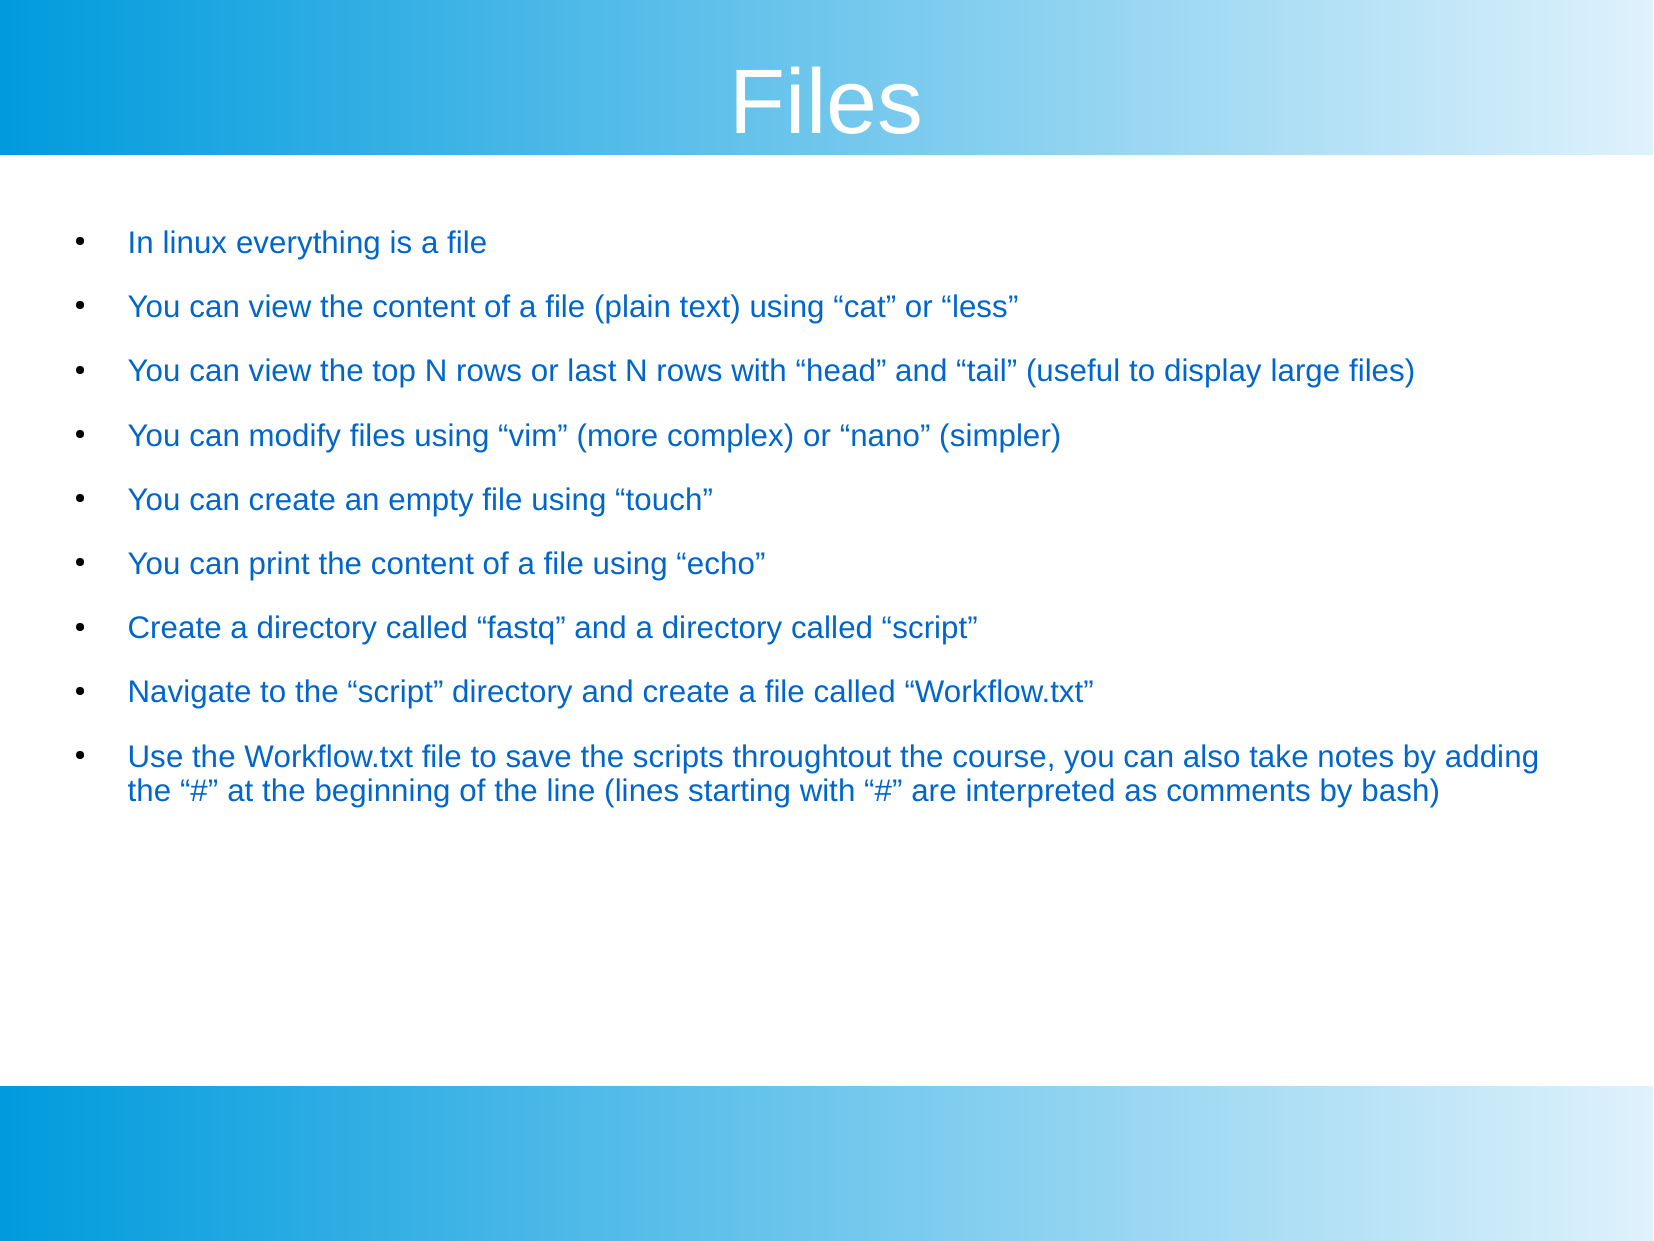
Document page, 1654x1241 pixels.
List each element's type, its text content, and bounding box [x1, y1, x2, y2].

list In linux everything is a file You can view the content of a file (plain text) using “cat” or “less” You can view the top N rows or last N rows with “head” and “tail” (useful to display large files) You can modify files using “vim” (more complex) or “nano” (simpler) You can create an empty file using “touch” You can print the content of a file using “echo” Create a directory called “fastq” and a directory called “script” Navigate to the “script” directory and create a file called “Workflow.txt” Use the Workflow.txt file to save the scripts throughtout the course, you can also take notes by adding the “#” at the beginning of the line (lines starting with “#” are interpreted as comments by bash) [56, 225, 1546, 1081]
title Files [82, 49, 1571, 155]
